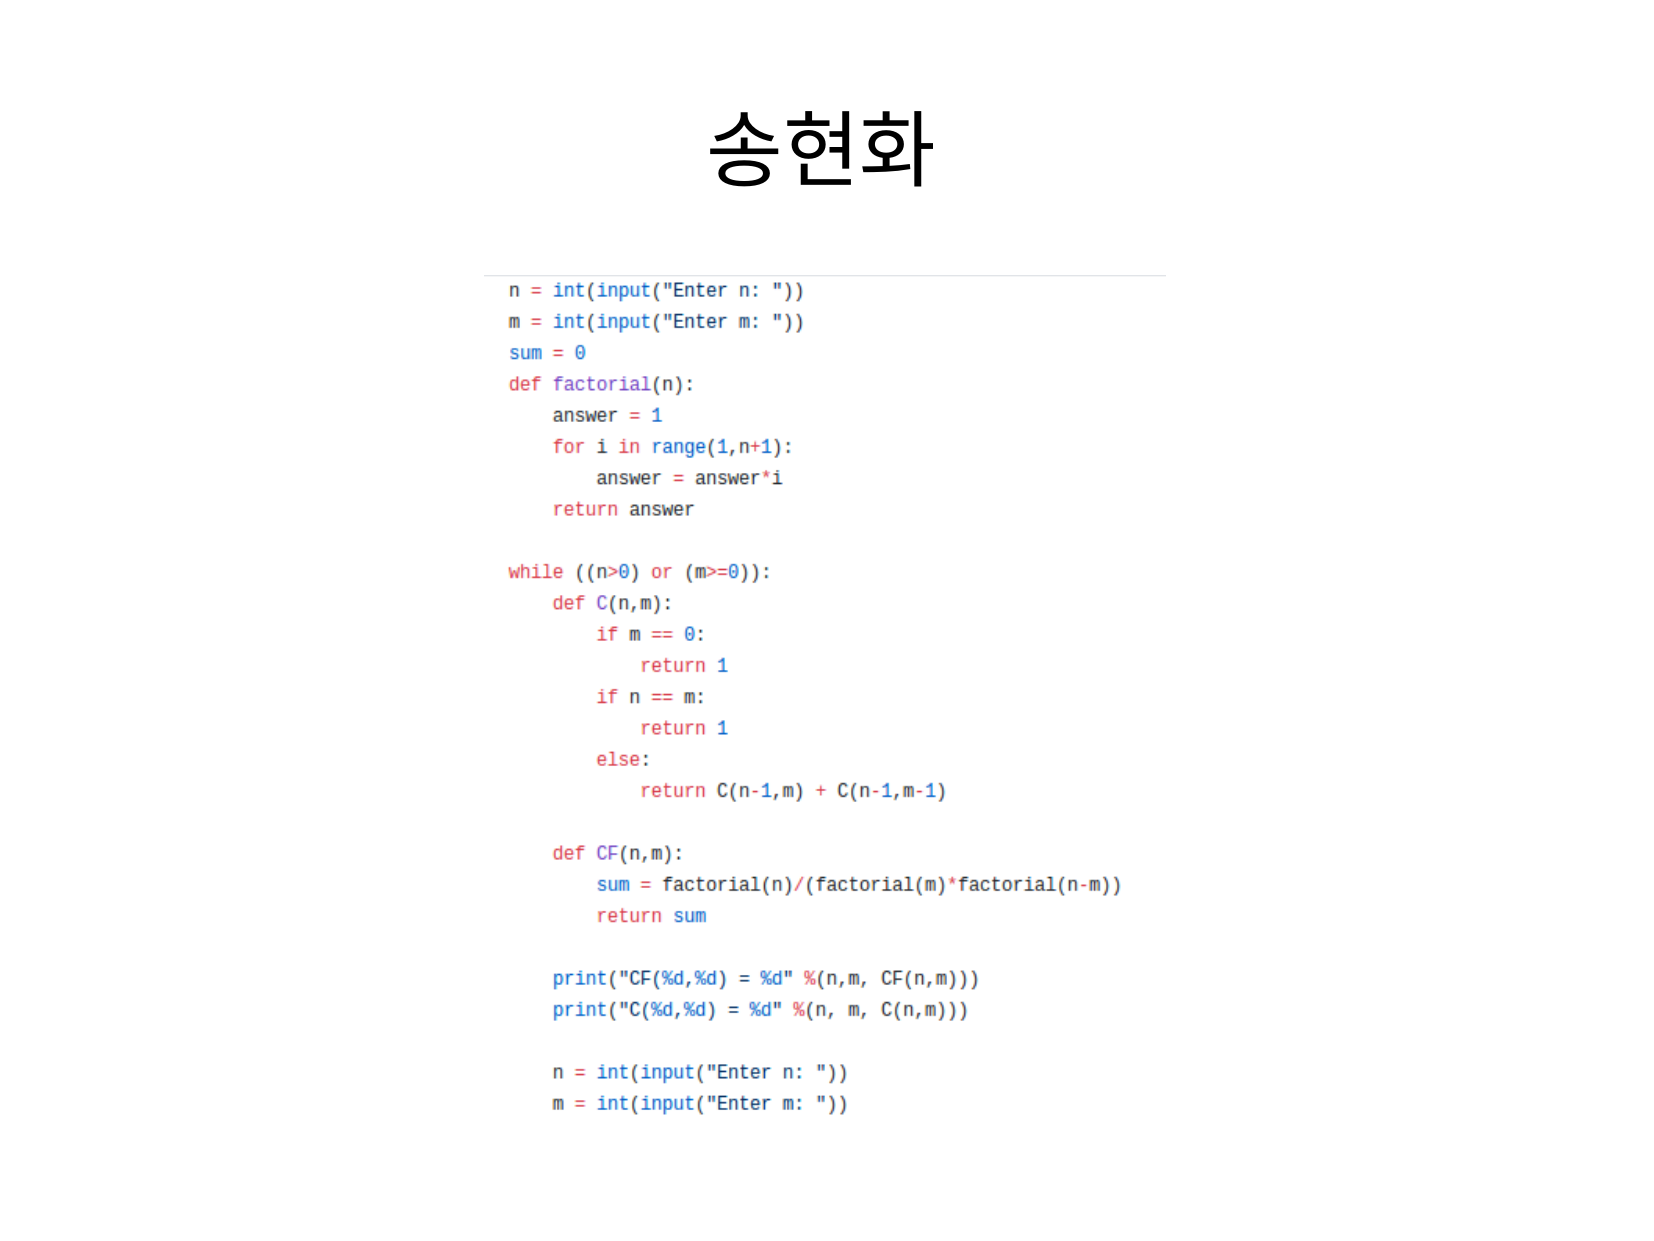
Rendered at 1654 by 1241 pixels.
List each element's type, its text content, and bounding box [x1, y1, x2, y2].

text_box 송현화 [0, 76, 1654, 216]
picture [484, 275, 1166, 1146]
